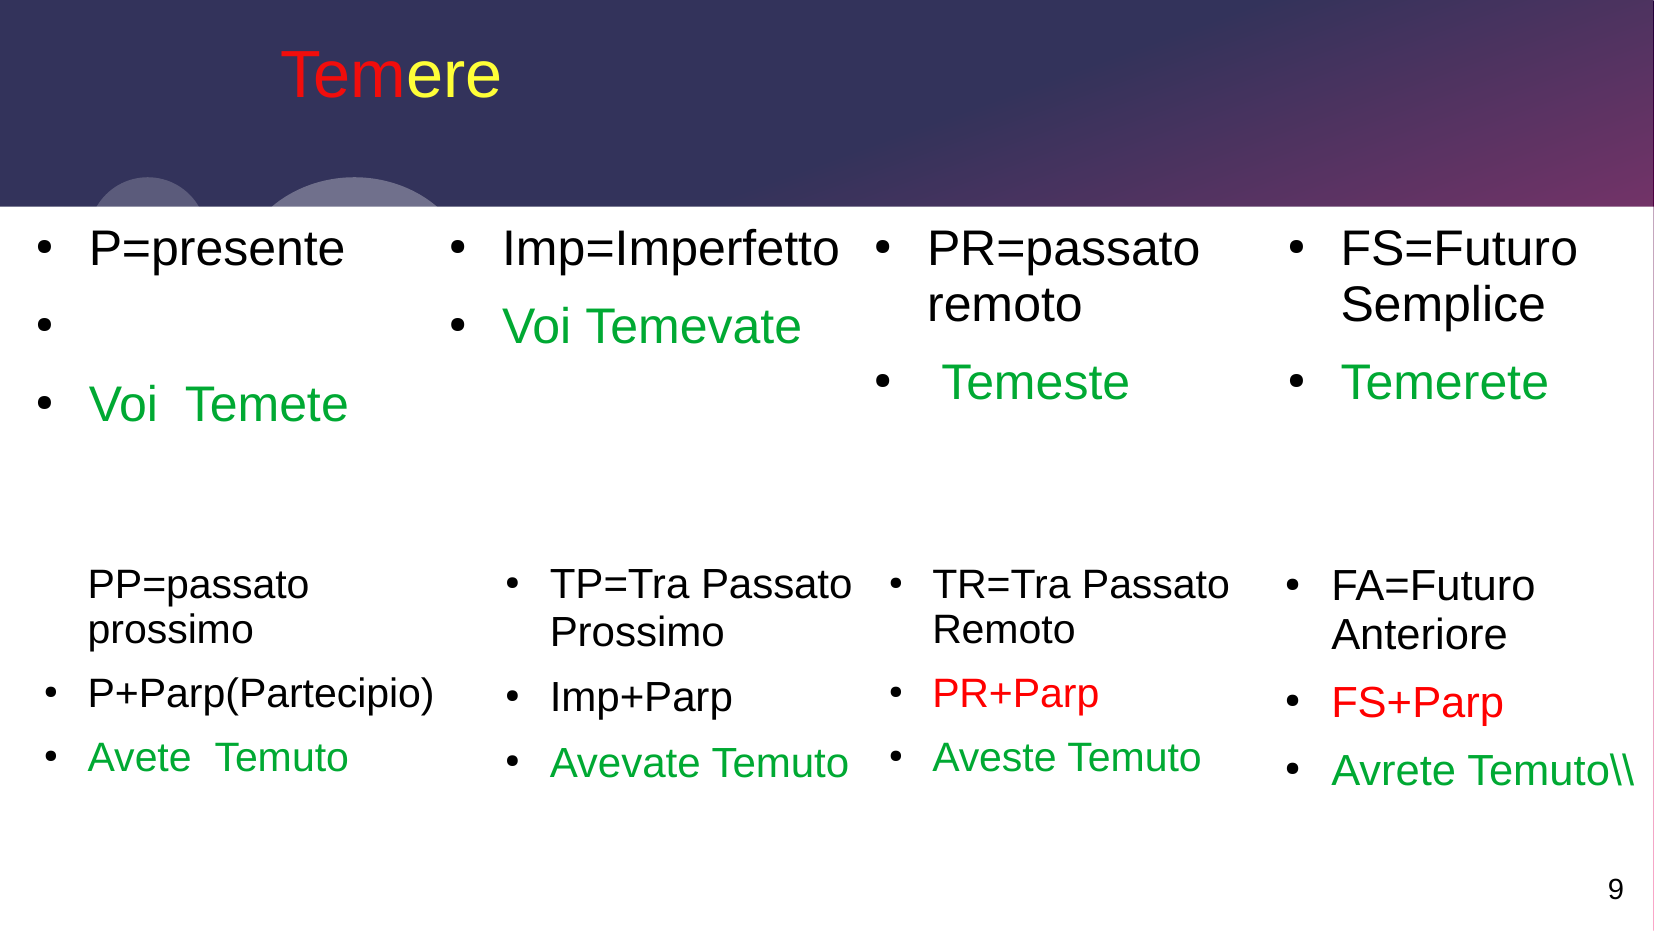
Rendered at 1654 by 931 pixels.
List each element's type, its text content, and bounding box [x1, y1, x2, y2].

list P=presente Voi Temete [17, 220, 384, 473]
list PP=passato prossimo P+Parp(Partecipio) Avete Temuto [29, 561, 443, 814]
list Imp=Imperfetto Voi Temevate [431, 220, 886, 473]
list FA=Futuro Anteriore FS+Parp Avrete Temuto\\ [1269, 561, 1636, 814]
list PR=passato remoto Temeste [886, 220, 1223, 473]
list TR=Tra Passato Remoto PR+Parp Aveste Temuto [874, 561, 1241, 814]
list FS=Futuro Semplice Temerete [1269, 220, 1636, 473]
list TP=Tra Passato Prossimo Imp+Parp Avevate Temuto [490, 561, 857, 814]
text_box Temere [265, 29, 518, 120]
